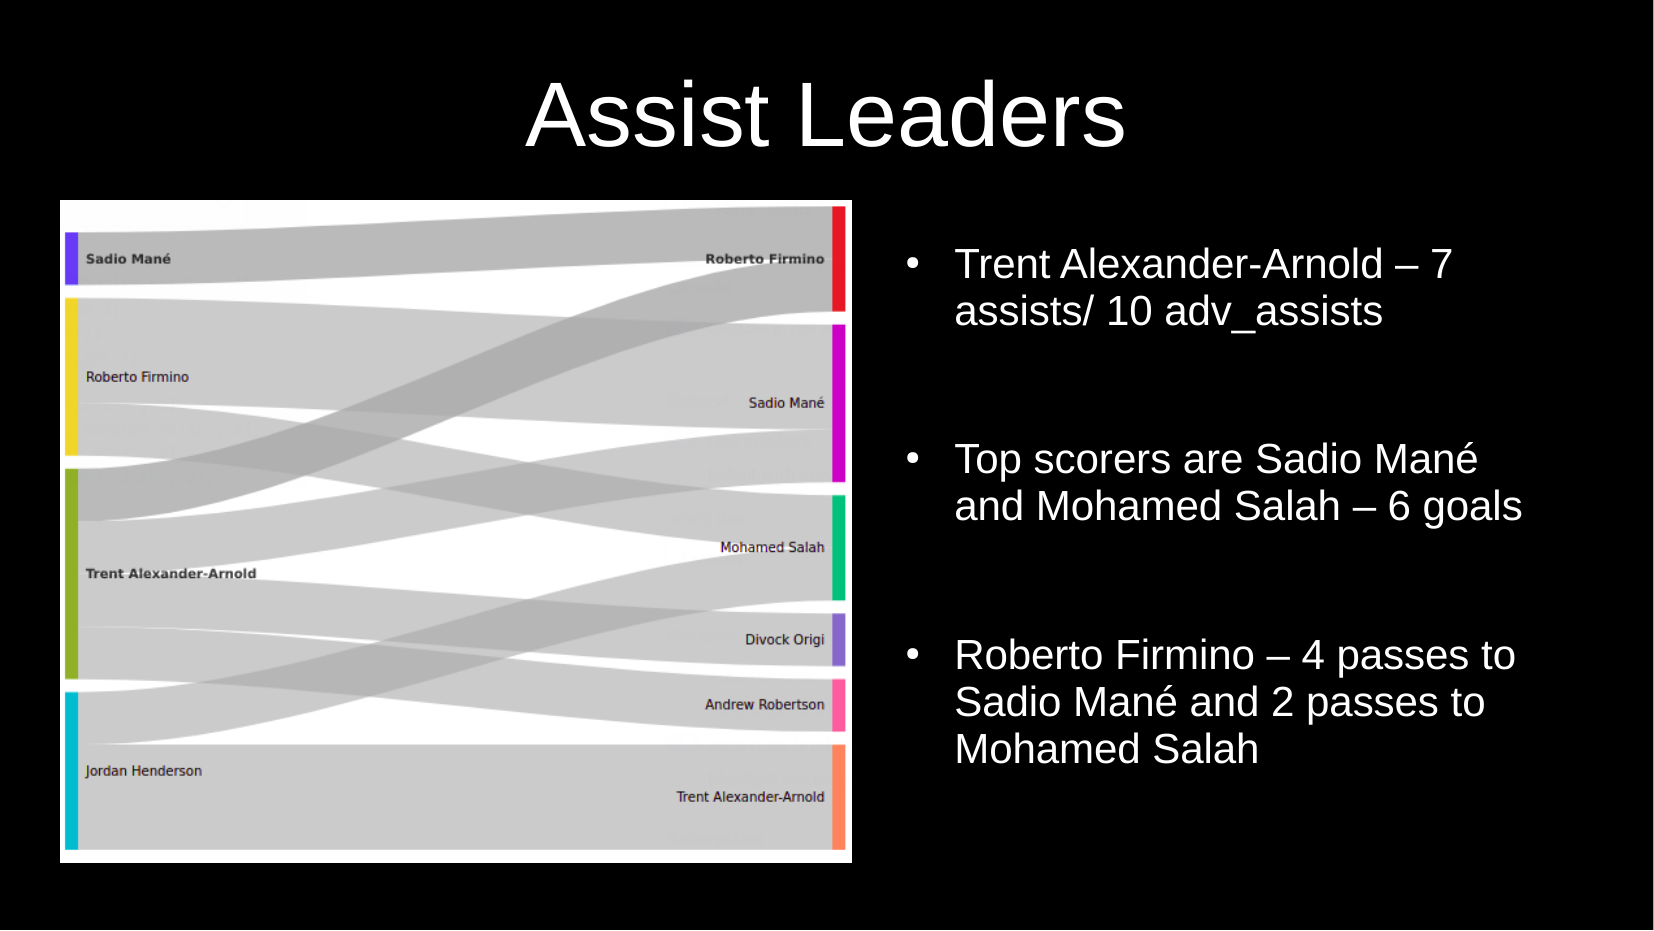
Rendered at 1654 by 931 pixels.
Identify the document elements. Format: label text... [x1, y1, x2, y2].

picture [60, 200, 852, 864]
list Trent Alexander-Arnold – 7 assists/ 10 adv_assists Top scorers are Sadio Mané and Mohamed Salah – 6 goals Roberto Firmino – 4 passes to Sadio Mané and 2 passes to Mohamed Salah [889, 240, 1546, 781]
title Assist Leaders [82, 37, 1571, 193]
